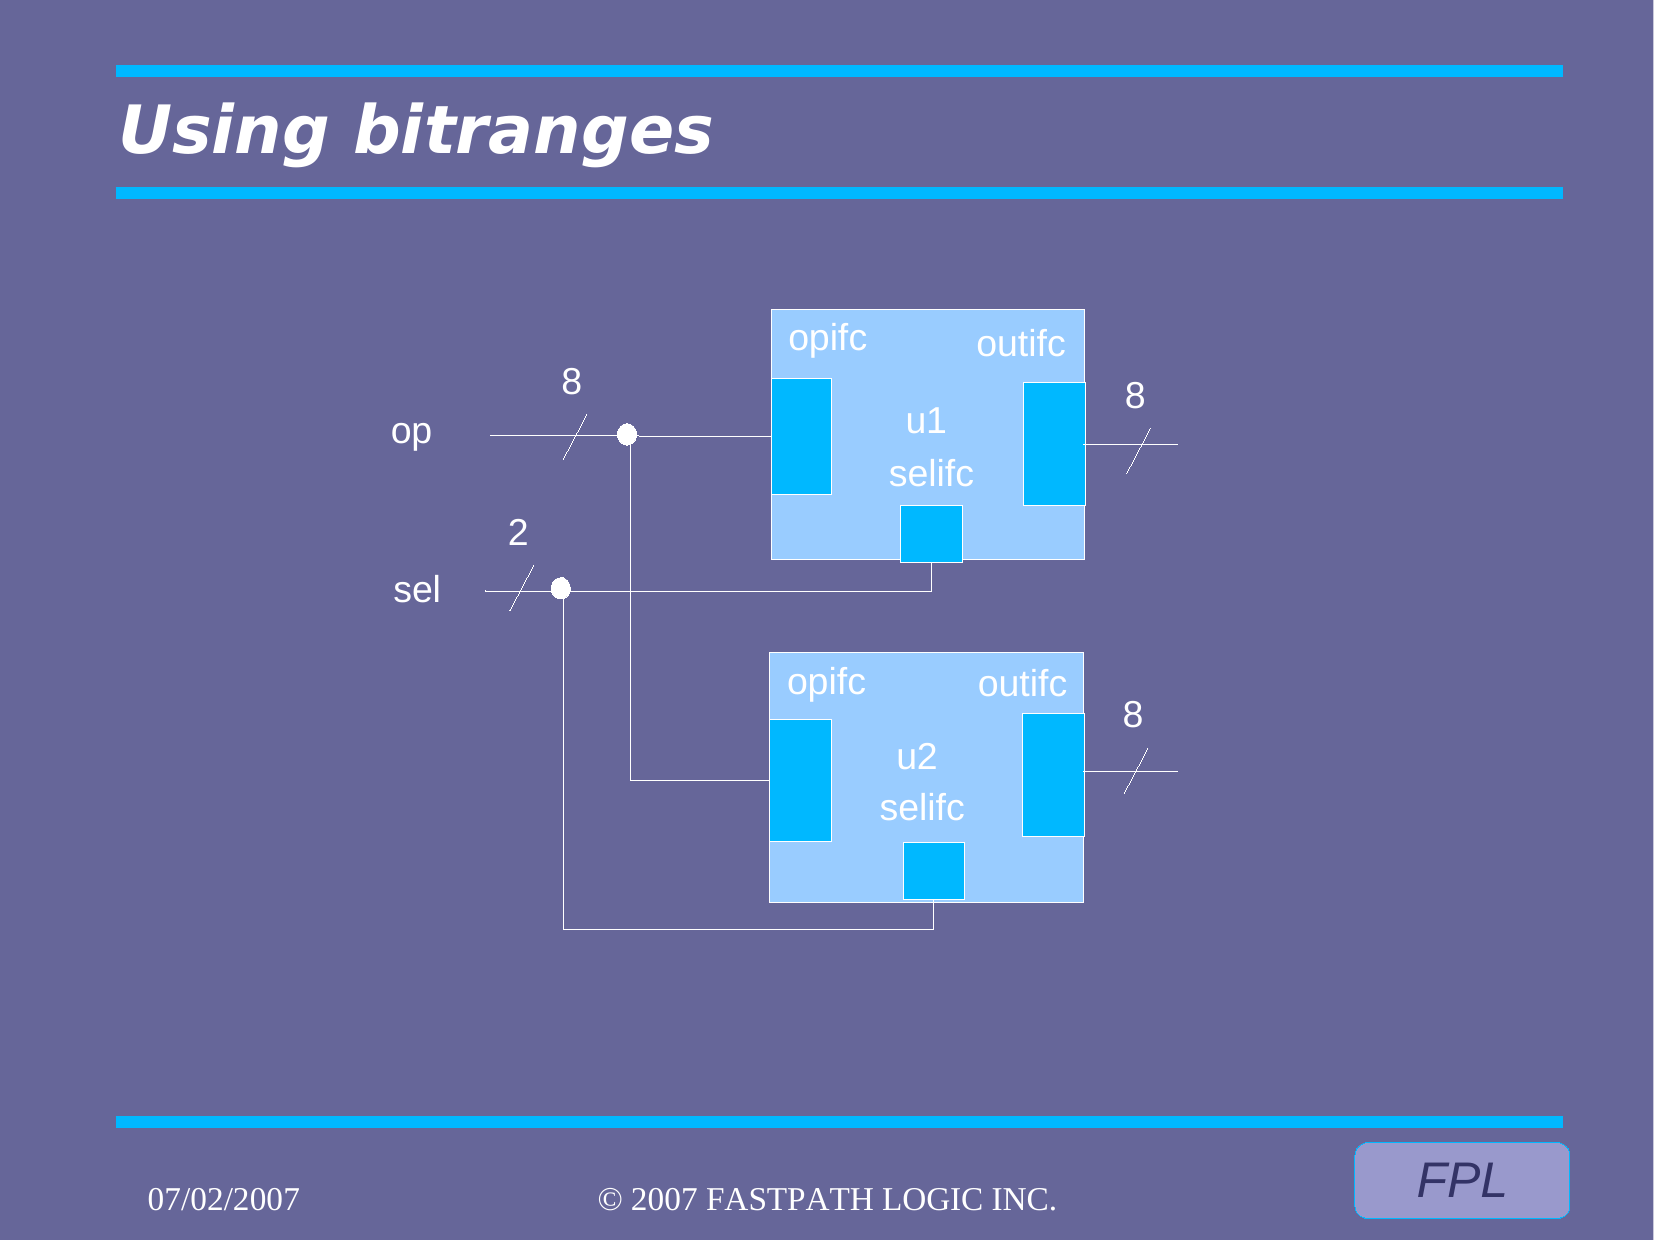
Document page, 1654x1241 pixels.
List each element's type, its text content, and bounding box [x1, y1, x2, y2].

text_box outifc [963, 654, 1084, 726]
text_box opifc [772, 653, 890, 724]
text_box u1 [890, 391, 983, 445]
text_box op [376, 402, 467, 474]
text_box 2 [493, 504, 546, 579]
title Using bitranges [118, 41, 1531, 219]
text_box [771, 309, 1086, 563]
text_box u2 [881, 727, 975, 779]
text_box opifc [773, 309, 898, 380]
text_box [551, 577, 571, 599]
text_box 8 [1110, 366, 1163, 438]
text_box selifc [874, 445, 995, 516]
text_box 8 [1107, 686, 1160, 758]
text_box [617, 423, 637, 446]
text_box outifc [961, 315, 1082, 386]
text_box 8 [546, 352, 599, 427]
text_box selifc [864, 779, 985, 850]
text_box sel [378, 561, 467, 632]
text_box [769, 652, 1085, 903]
